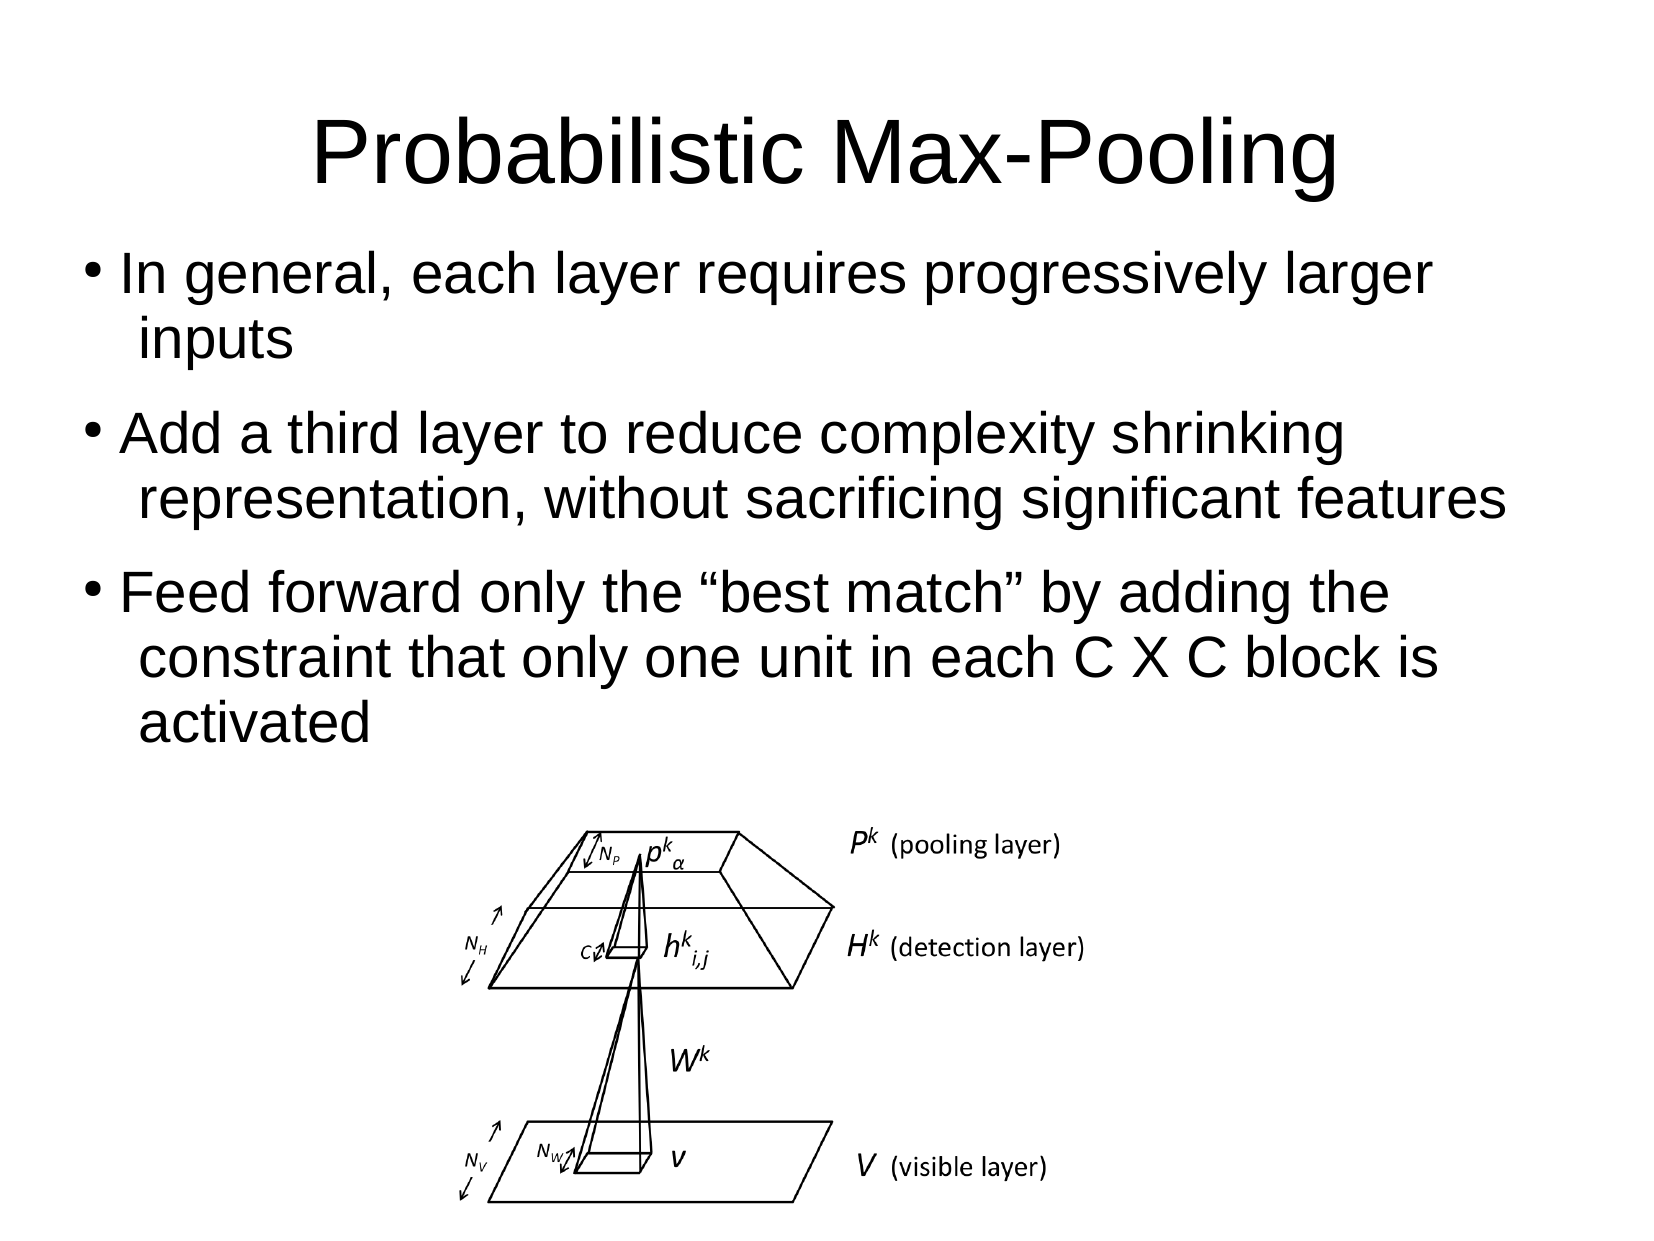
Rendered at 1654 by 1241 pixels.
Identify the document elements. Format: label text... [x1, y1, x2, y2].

title Probabilistic Max-Pooling [82, 49, 1571, 257]
list In general, each layer requires progressively larger inputs Add a third layer to reduce complexity shrinking representation, without sacrificing significant features Feed forward only the “best match” by adding the constraint that only one unit in each C X C block is activated [82, 236, 1538, 957]
picture [434, 795, 1131, 1213]
